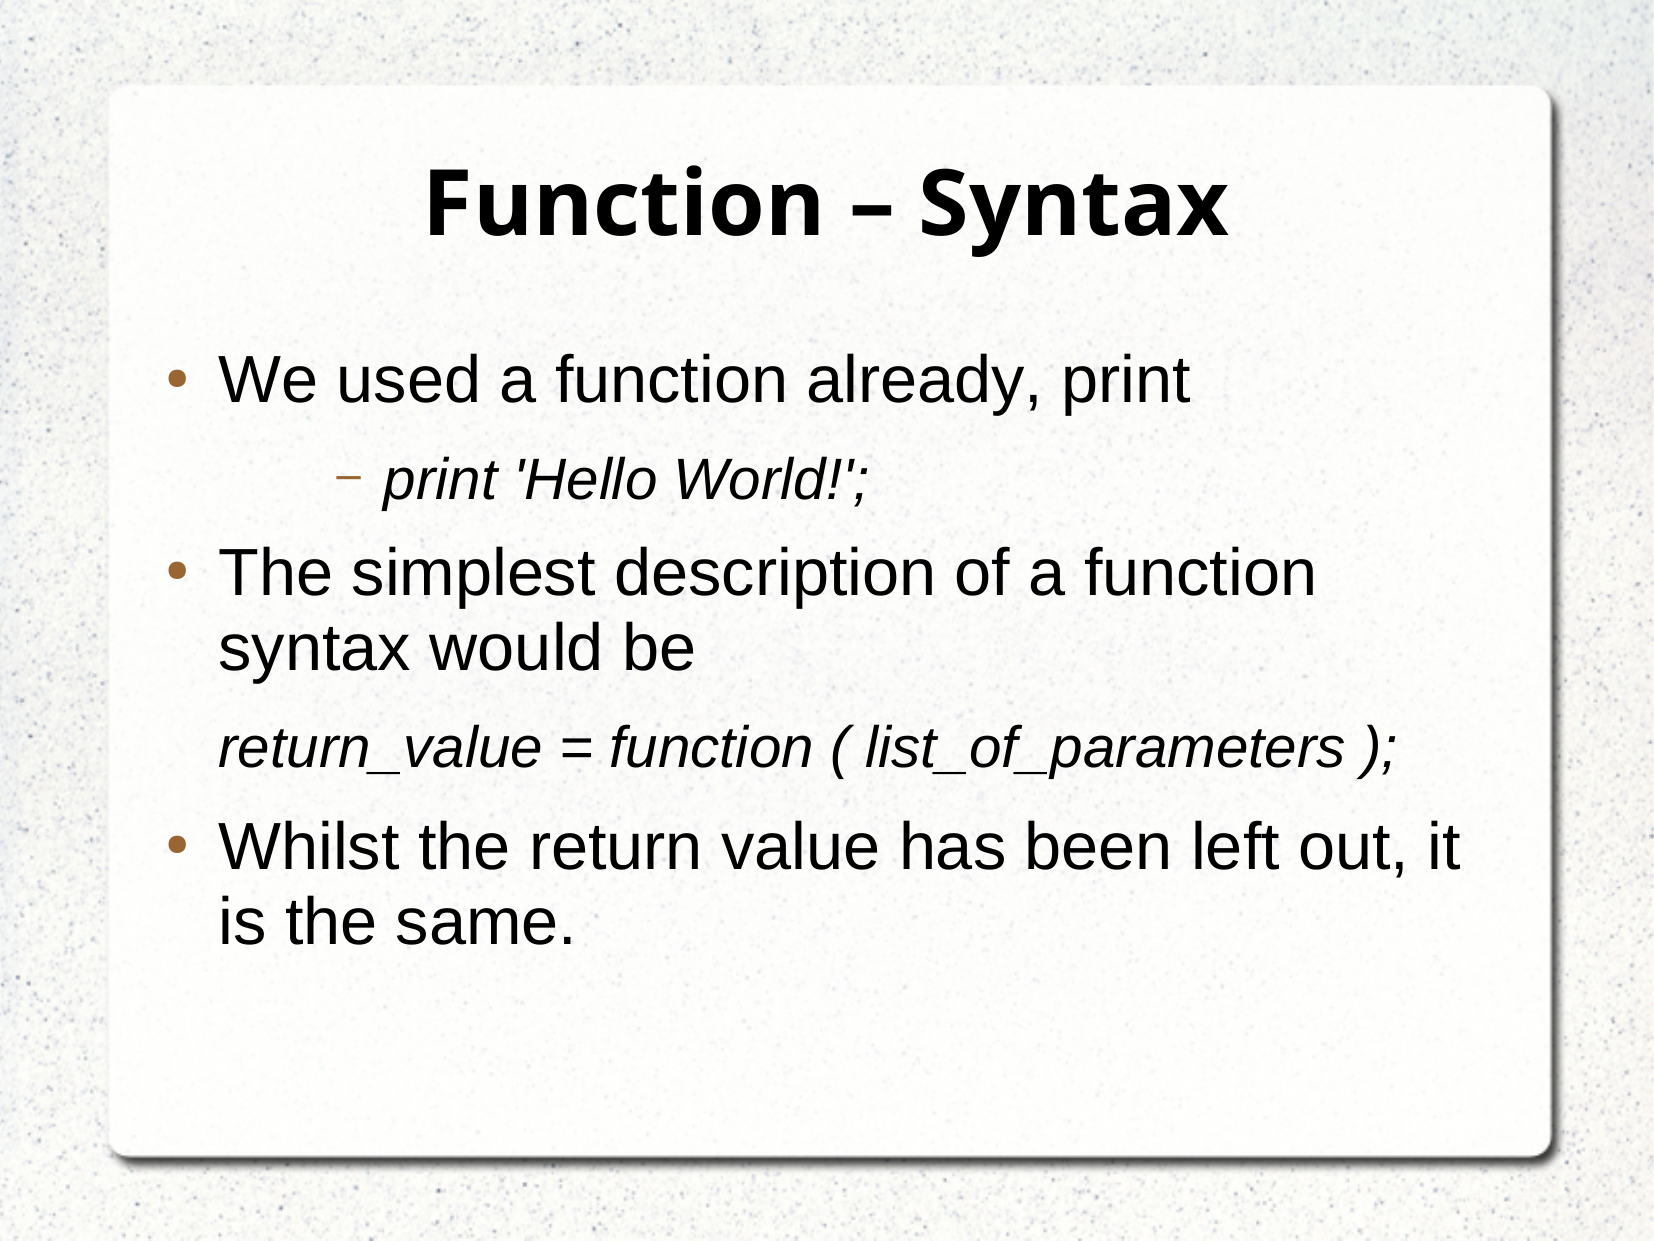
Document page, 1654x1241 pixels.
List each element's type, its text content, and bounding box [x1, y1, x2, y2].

title Function – Syntax [118, 96, 1536, 304]
picture [0, 0, 1654, 1241]
list We used a function already, print print 'Hello World!'; The simplest description of a function syntax would be return_value = function ( list_of_parameters ); Whilst the return value has been left out, it is the same. [147, 342, 1506, 978]
